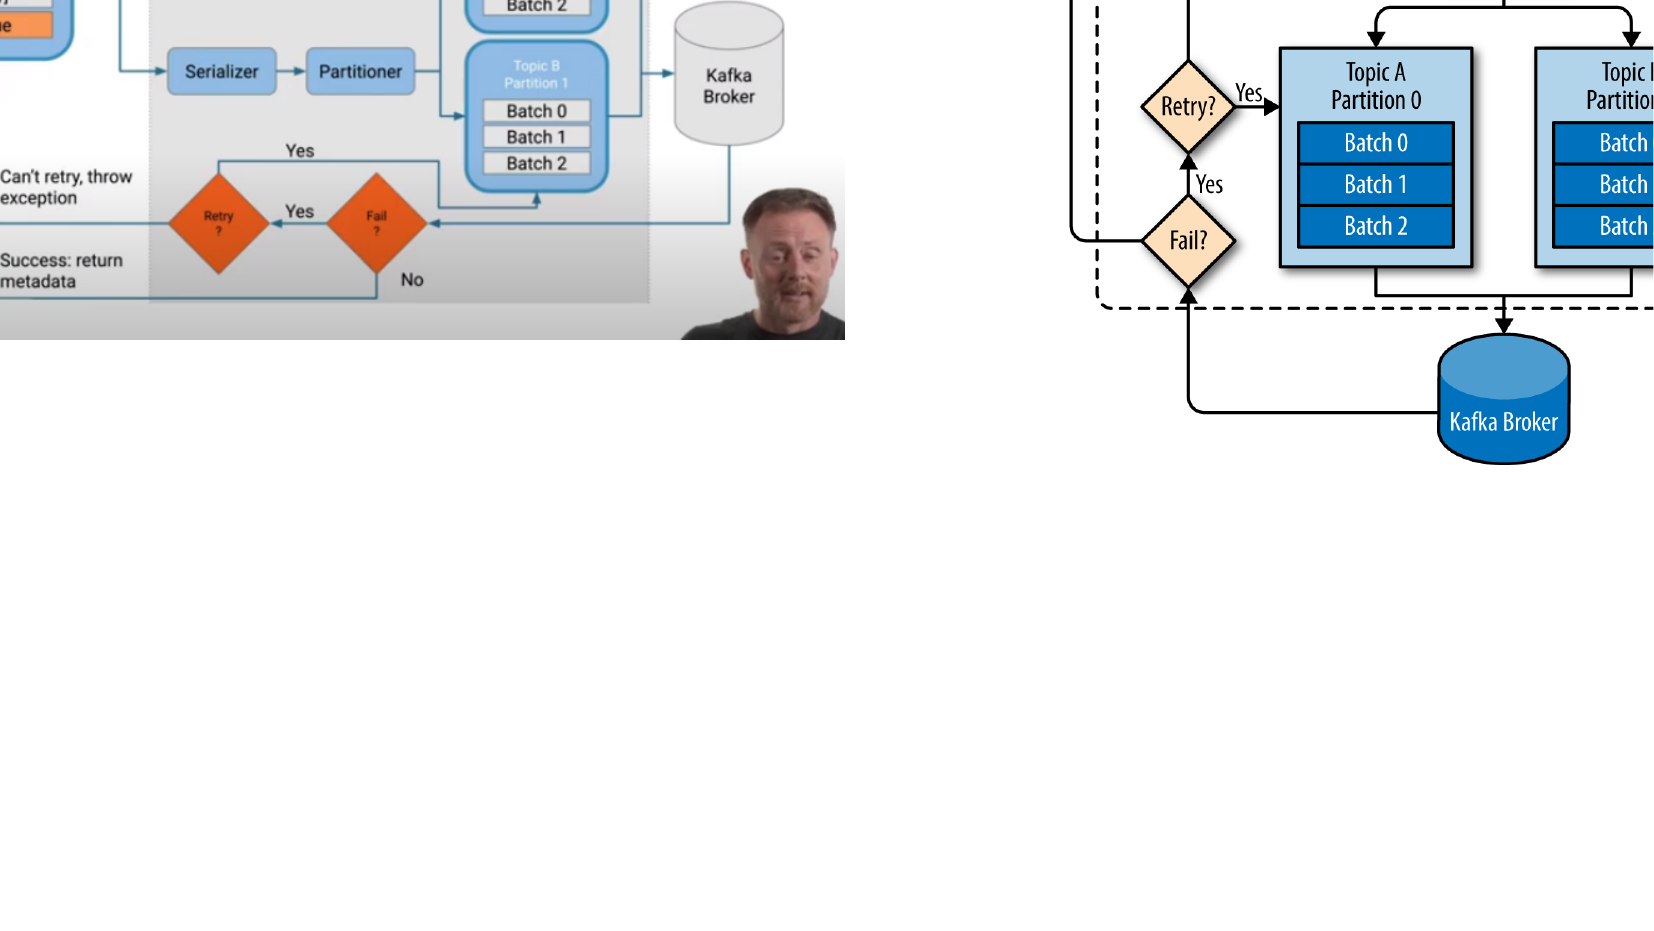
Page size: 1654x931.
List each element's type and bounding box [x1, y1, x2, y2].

picture [916, 0, 1654, 466]
picture [0, 0, 845, 340]
